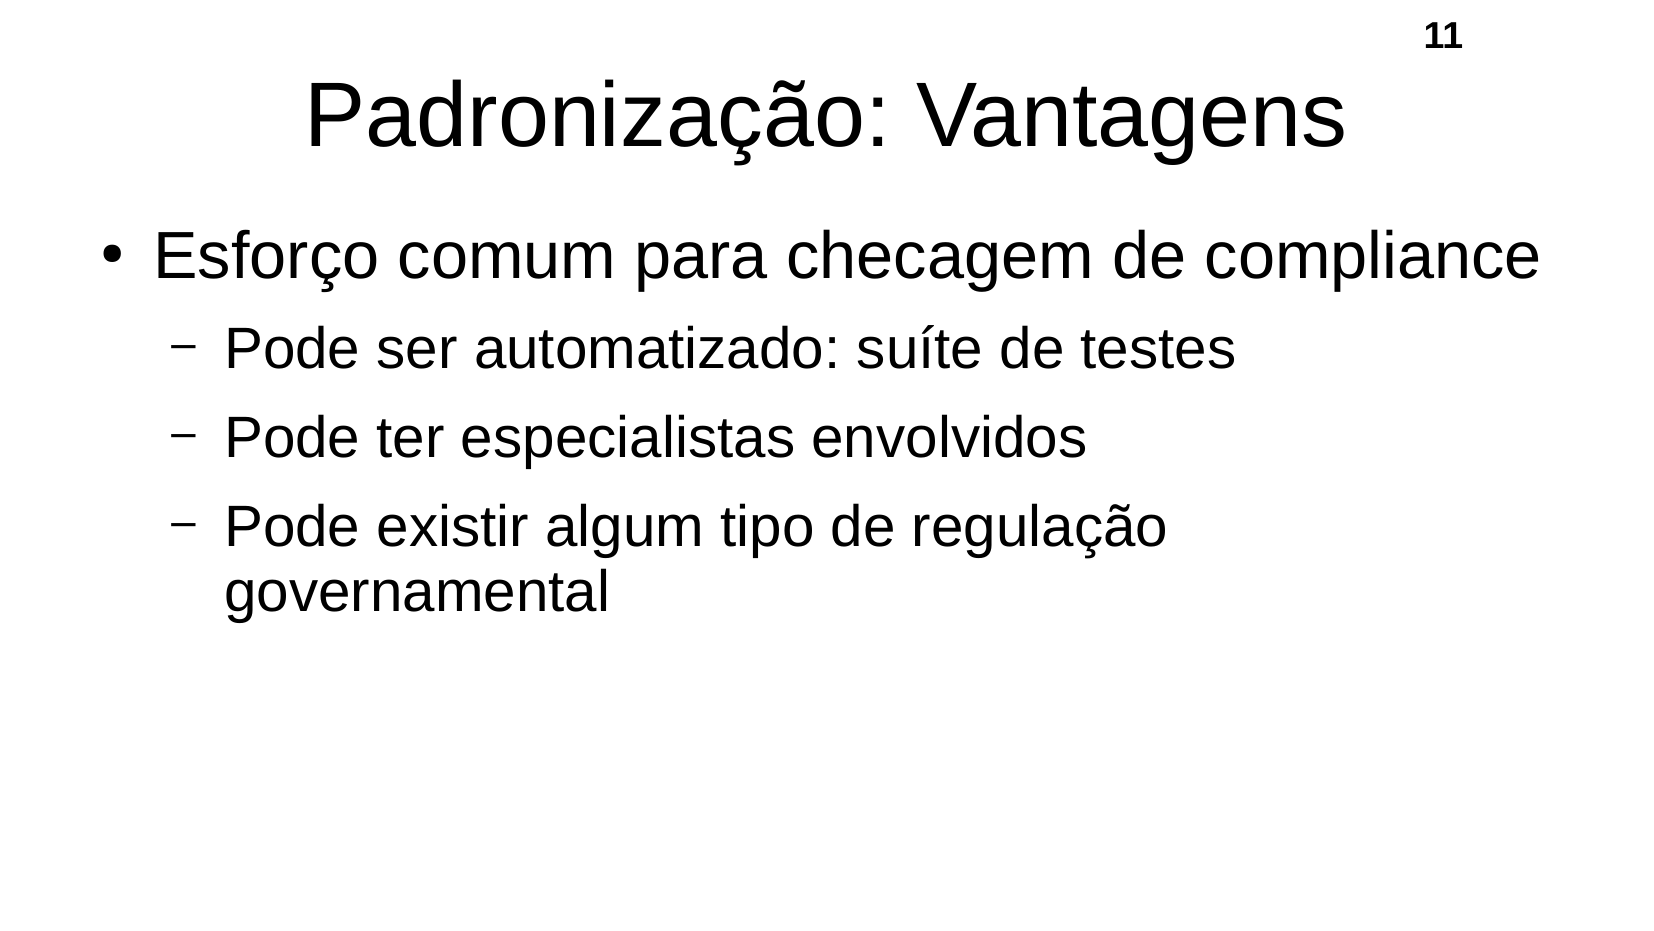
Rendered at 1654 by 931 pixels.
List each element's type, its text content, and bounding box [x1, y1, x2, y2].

title Padronização: Vantagens [82, 37, 1571, 193]
text_box <número> [1408, 0, 1654, 71]
list Esforço comum para checagem de compliance Pode ser automatizado: suíte de testes Pode ter especialistas envolvidos Pode existir algum tipo de regulação governamental [82, 217, 1571, 758]
